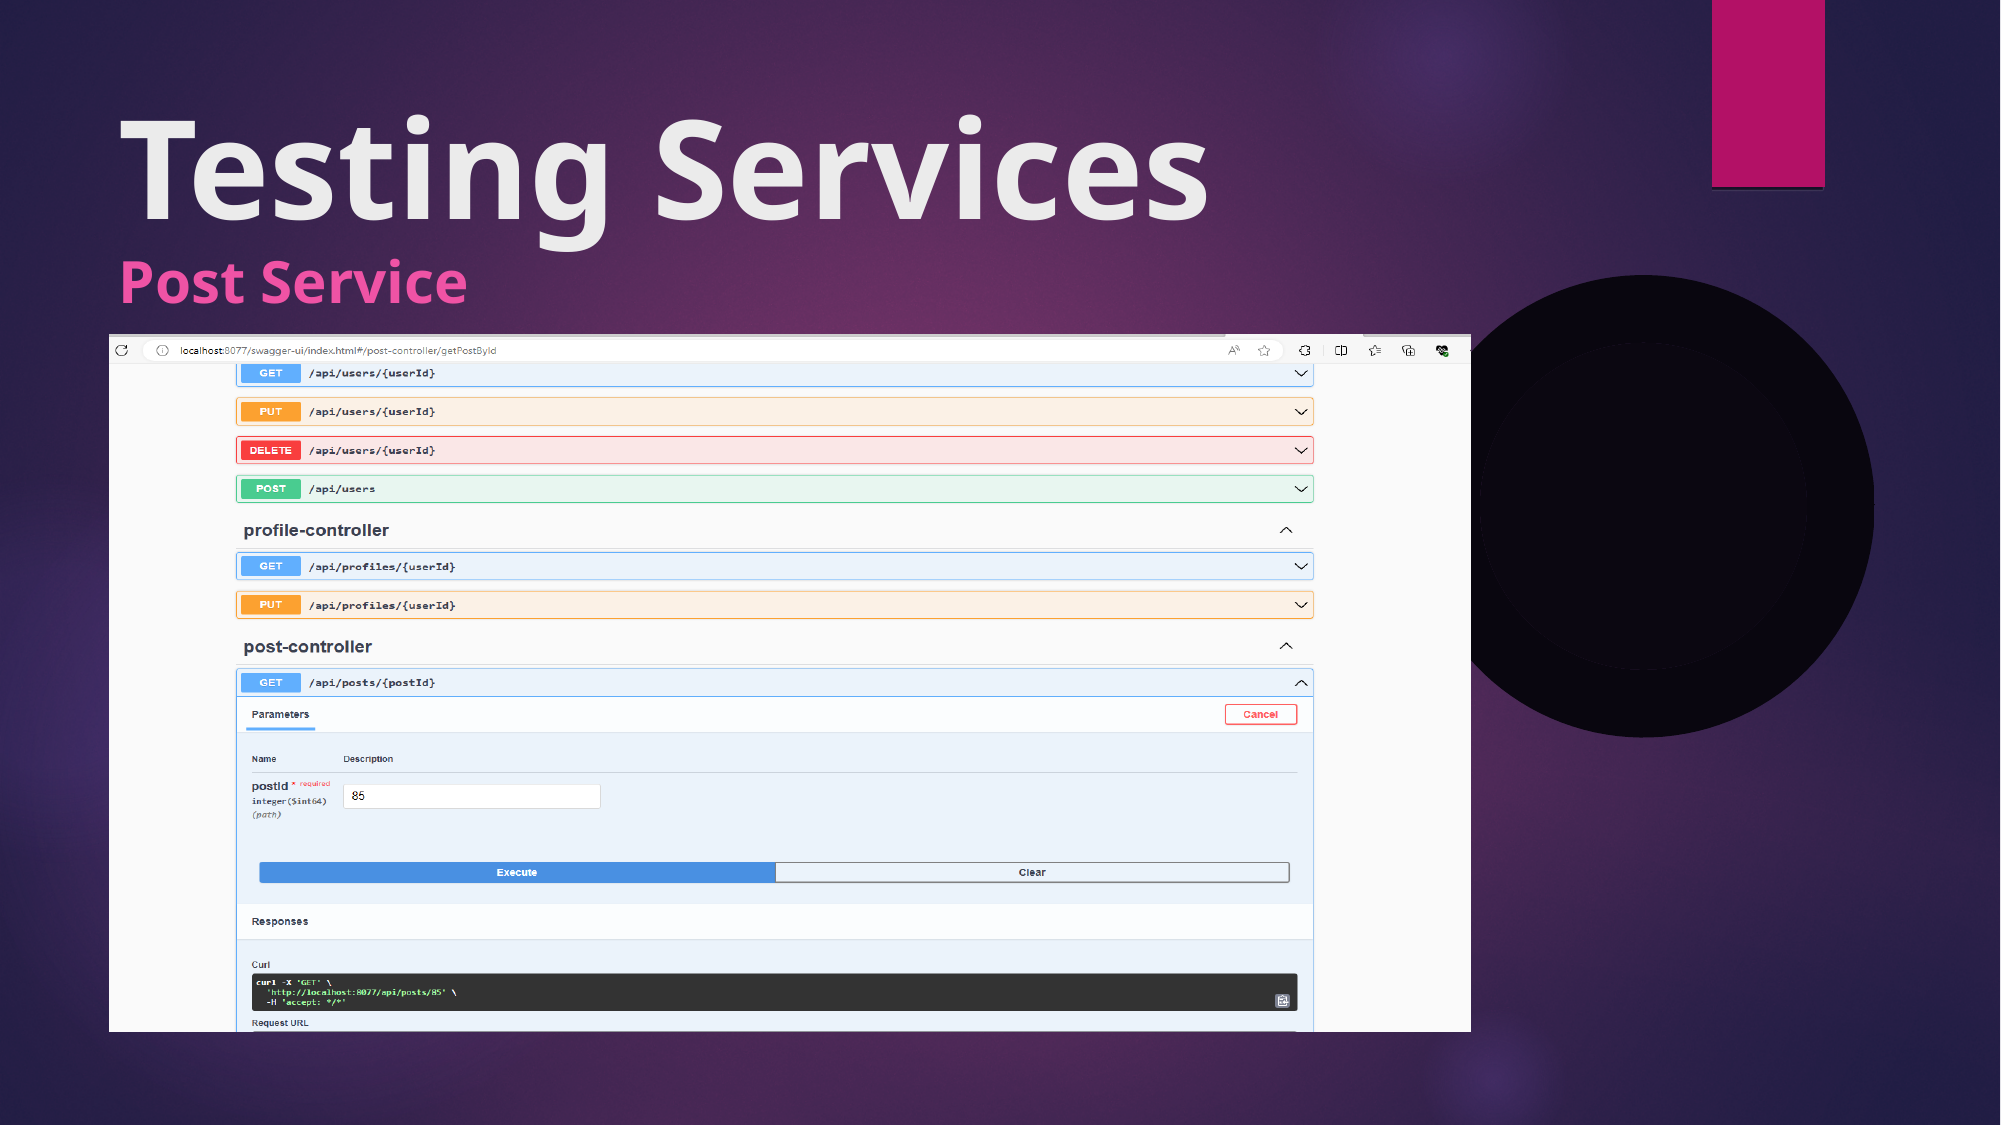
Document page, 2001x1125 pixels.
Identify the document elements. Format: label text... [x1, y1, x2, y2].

picture [109, 334, 1471, 1032]
list Post Service [103, 227, 588, 323]
title Testing Services [103, 74, 1649, 230]
